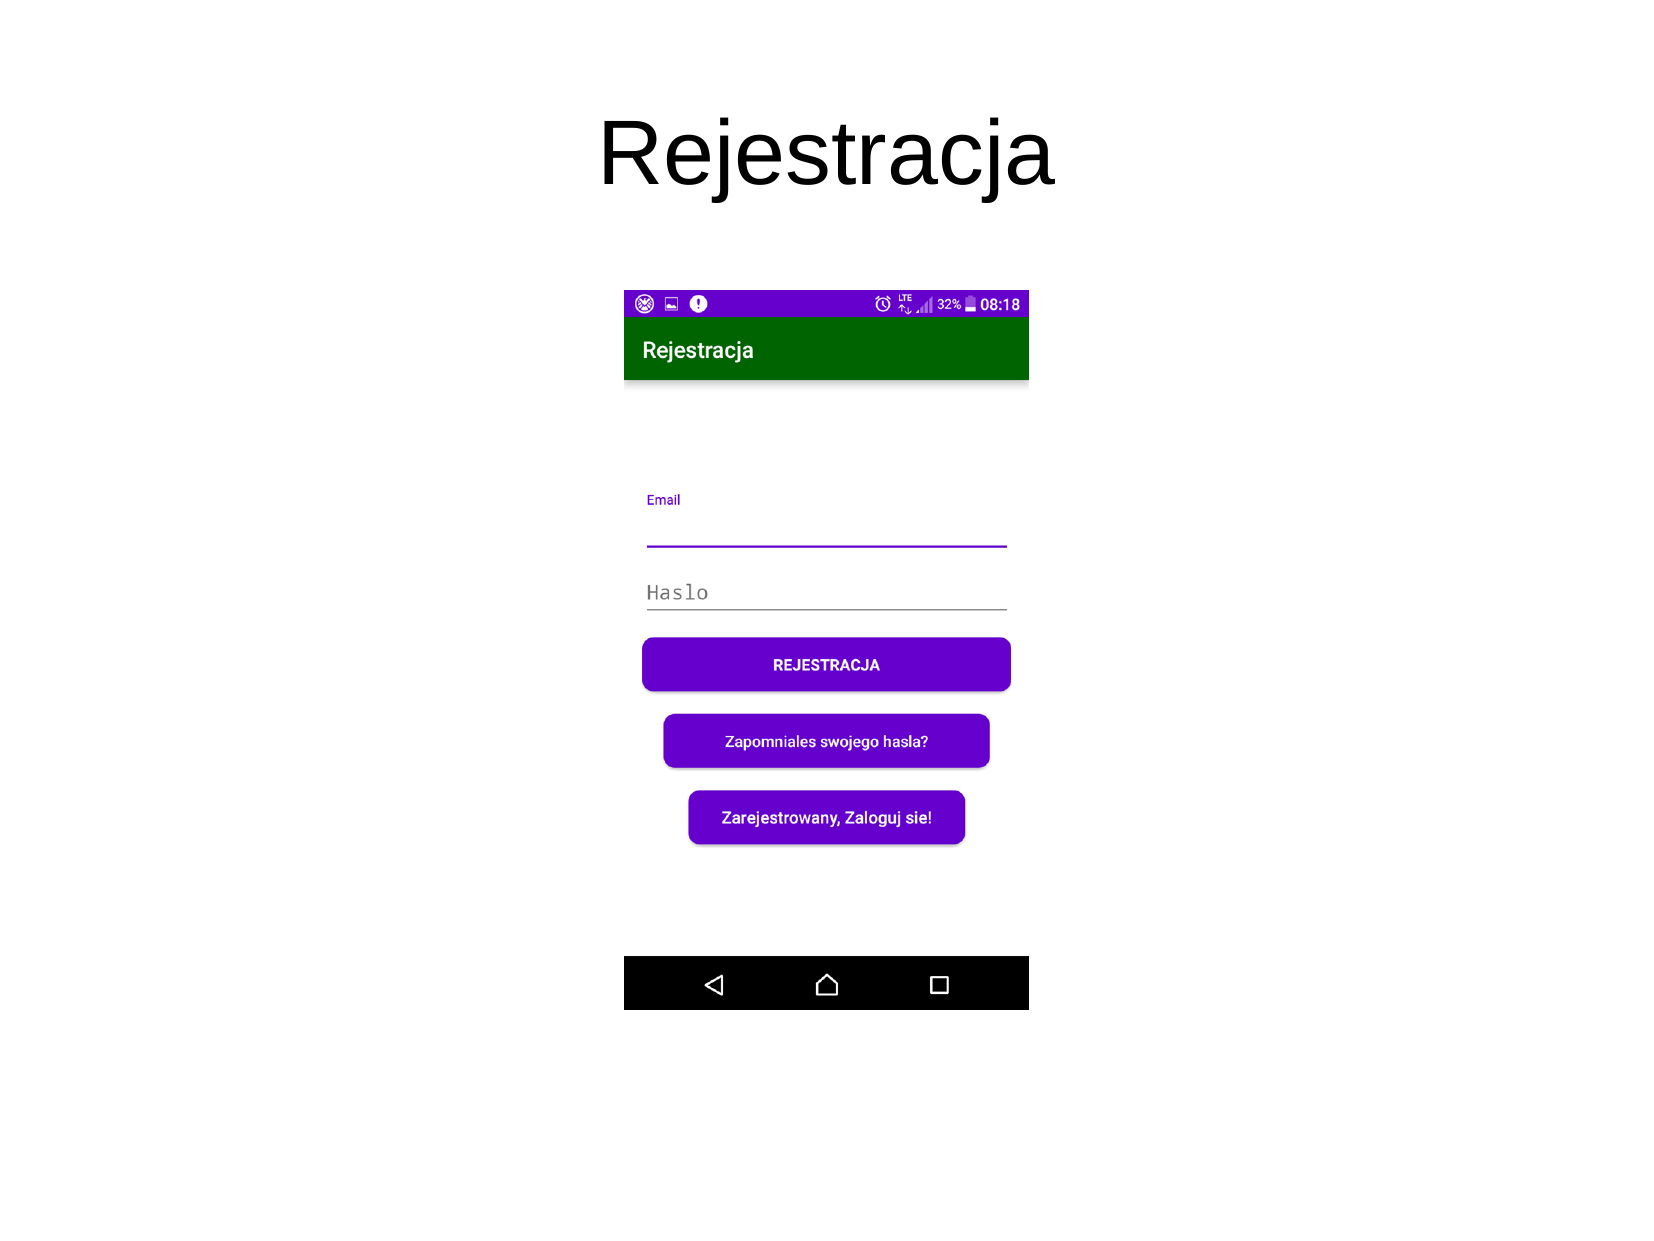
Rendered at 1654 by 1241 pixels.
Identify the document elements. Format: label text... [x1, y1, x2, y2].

picture [624, 290, 1029, 1010]
title Rejestracja [82, 49, 1571, 257]
